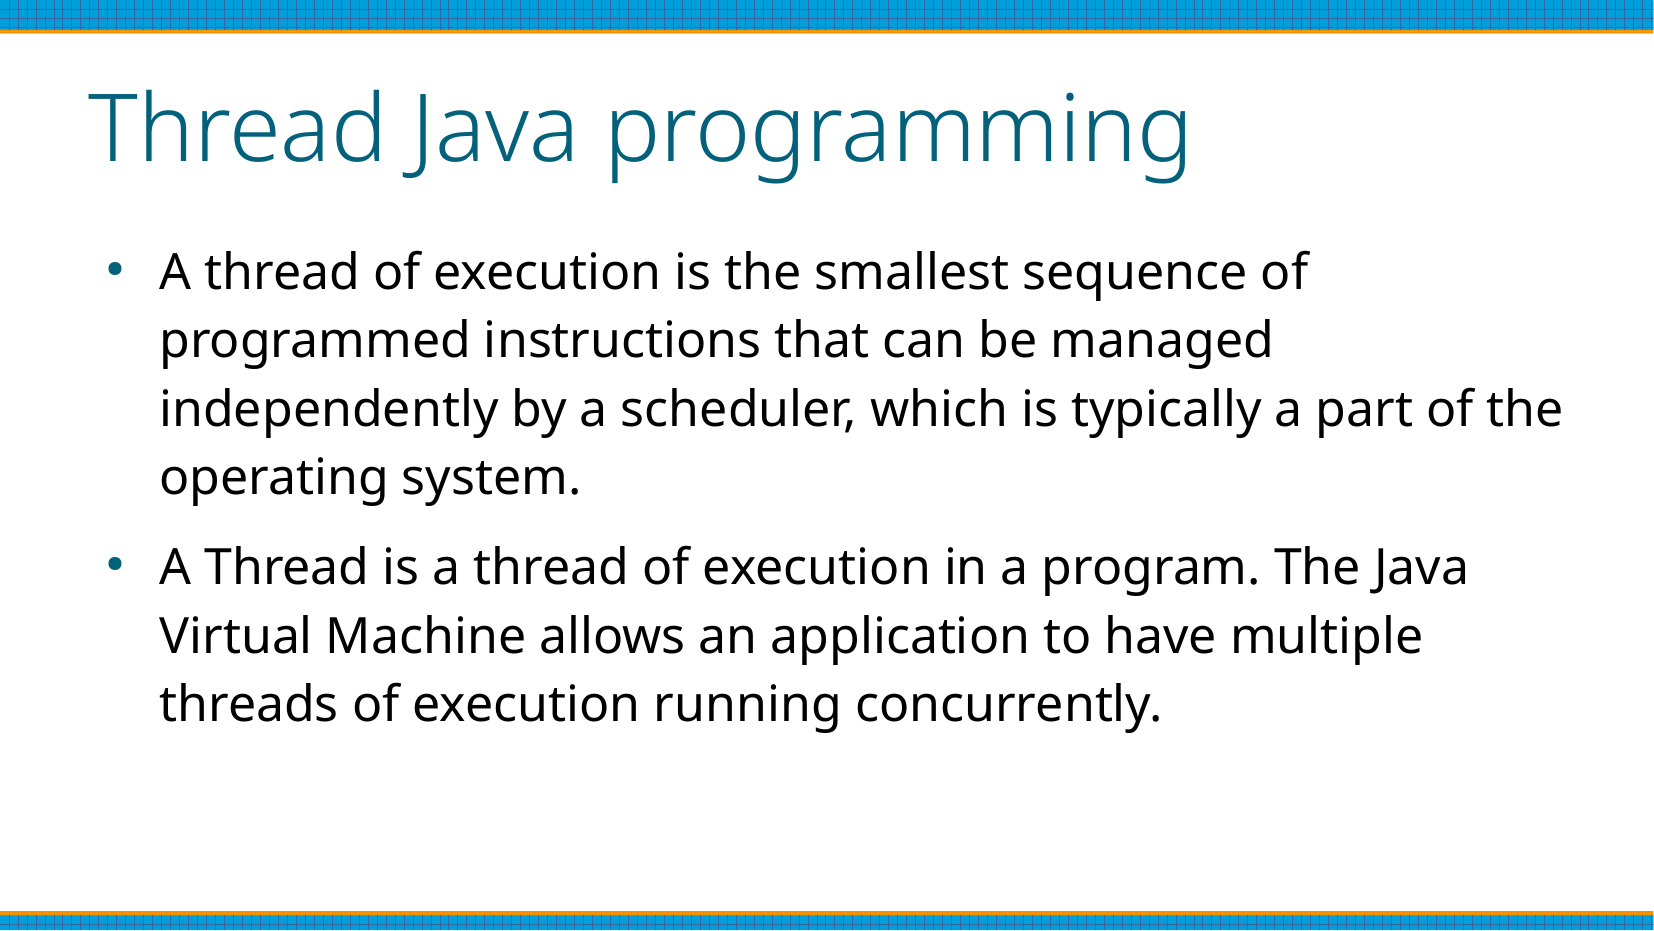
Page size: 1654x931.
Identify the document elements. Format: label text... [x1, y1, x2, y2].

title Thread Java programming [88, 44, 1565, 207]
list A thread of execution is the smallest sequence of programmed instructions that can be managed independently by a scheduler, which is typically a part of the operating system. A Thread is a thread of execution in a program. The Java Virtual Machine allows an application to have multiple threads of execution running concurrently. [88, 236, 1565, 901]
